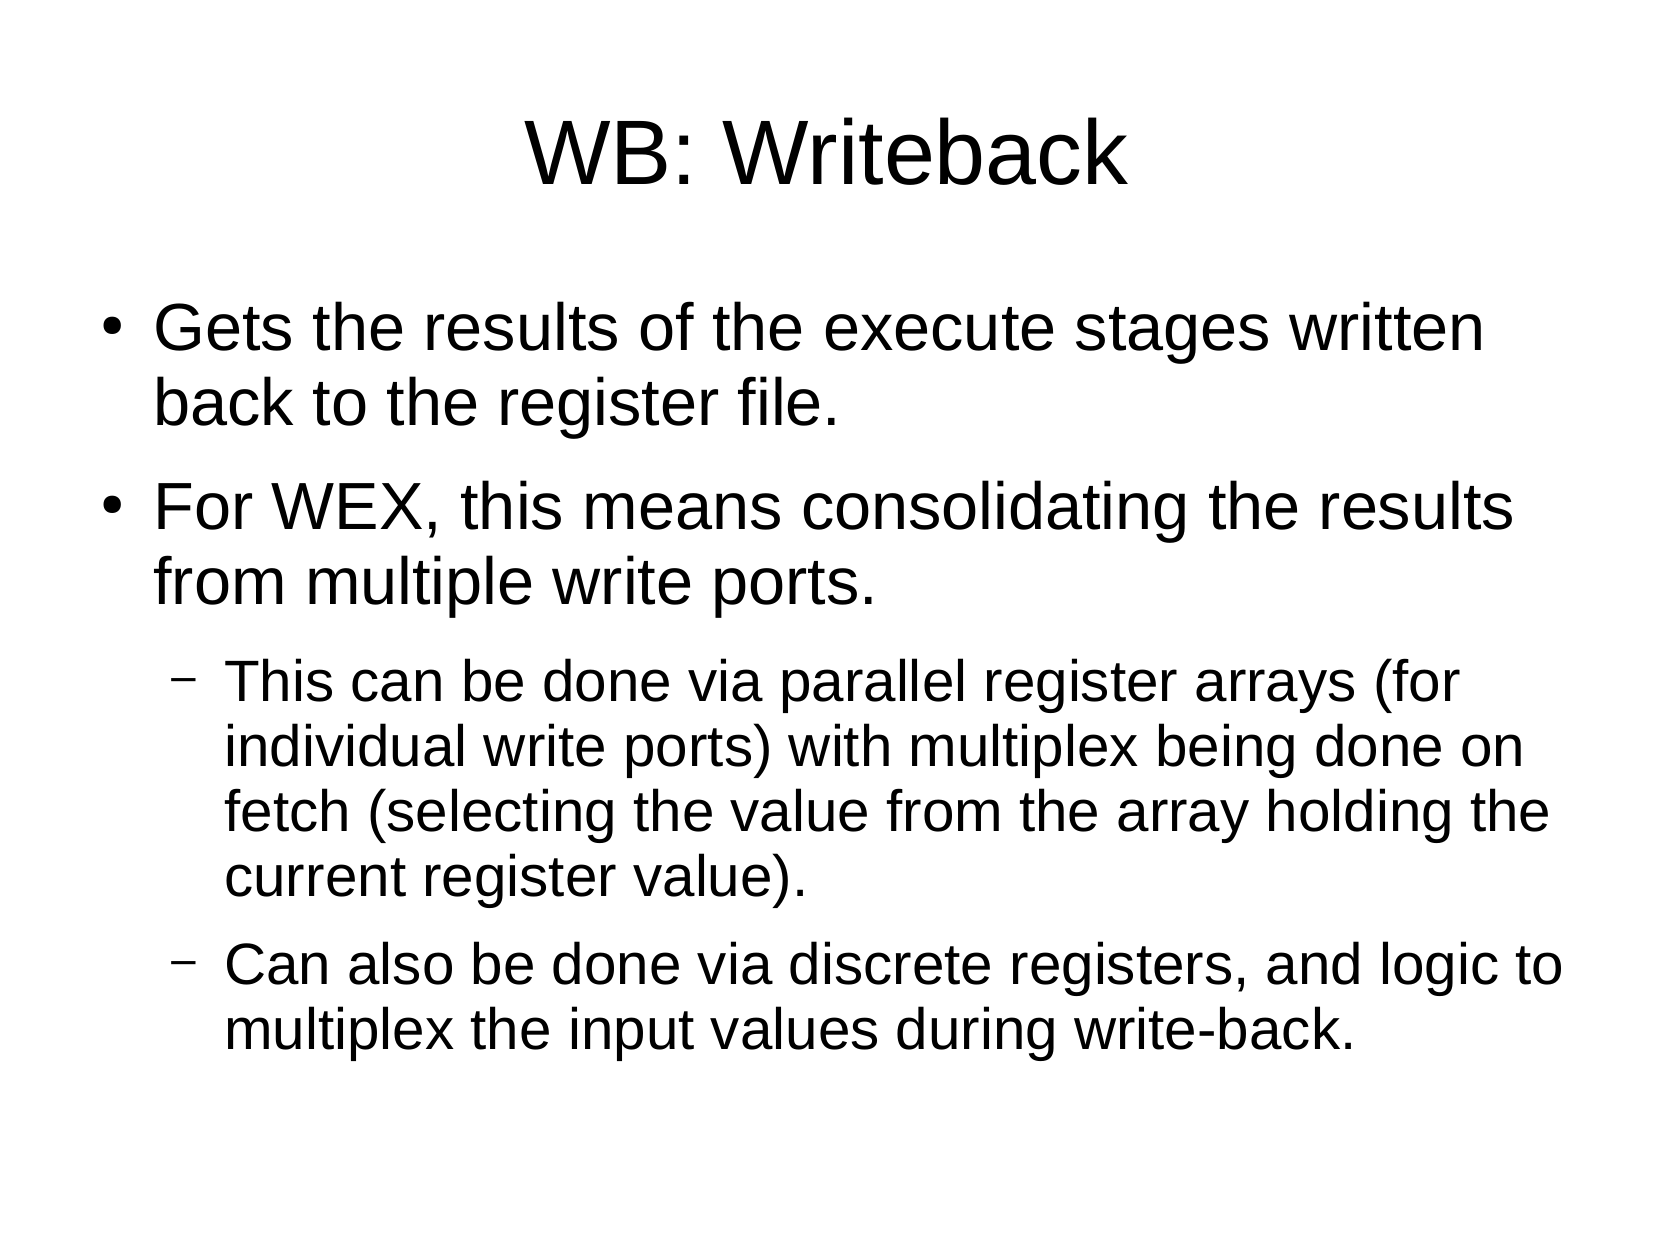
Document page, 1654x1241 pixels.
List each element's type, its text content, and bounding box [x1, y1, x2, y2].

list Gets the results of the execute stages written back to the register file. For WEX, this means consolidating the results from multiple write ports. This can be done via parallel register arrays (for individual write ports) with multiplex being done on fetch (selecting the value from the array holding the current register value). Can also be done via discrete registers, and logic to multiplex the input values during write-back. [82, 290, 1571, 1109]
title WB: Writeback [82, 49, 1571, 257]
